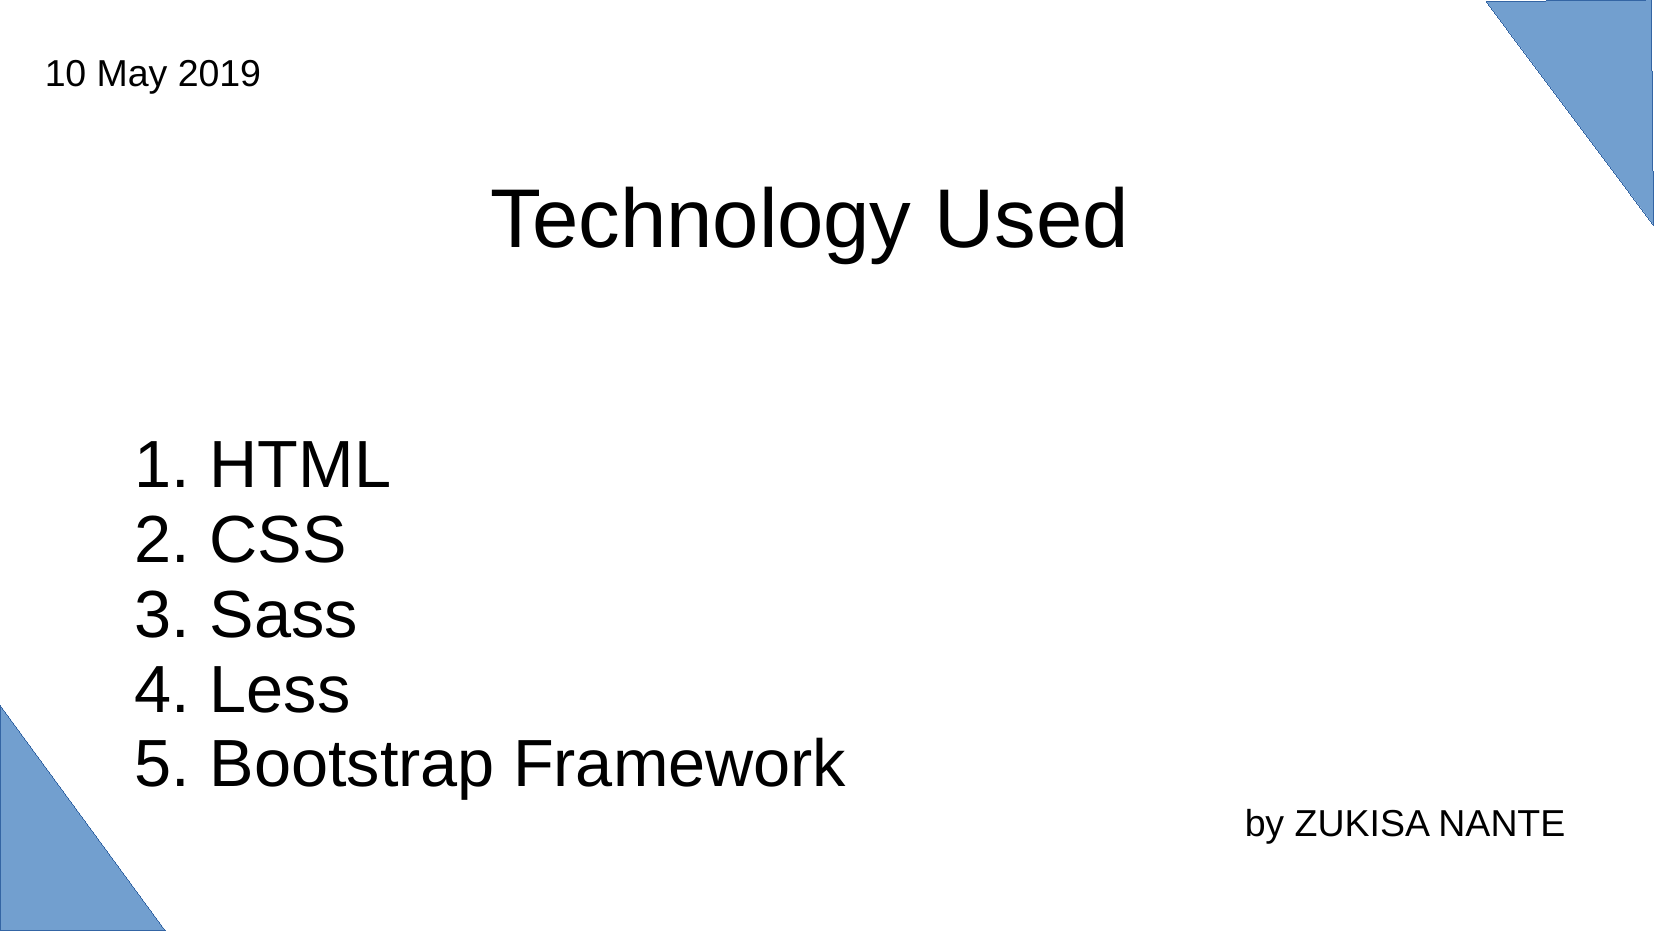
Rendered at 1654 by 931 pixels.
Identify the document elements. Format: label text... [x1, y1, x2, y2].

text_box [0, 705, 166, 931]
text_box [1486, 0, 1654, 226]
text_box 1. HTML 2. CSS 3. Sass 4. Less 5. Bootstrap Framework [120, 420, 1411, 809]
text_box Technology Used [60, 165, 1561, 316]
text_box 10 May 2019 [30, 45, 421, 102]
text_box [1080, 795, 1654, 866]
text_box by ZUKISA NANTE [1230, 795, 1621, 852]
